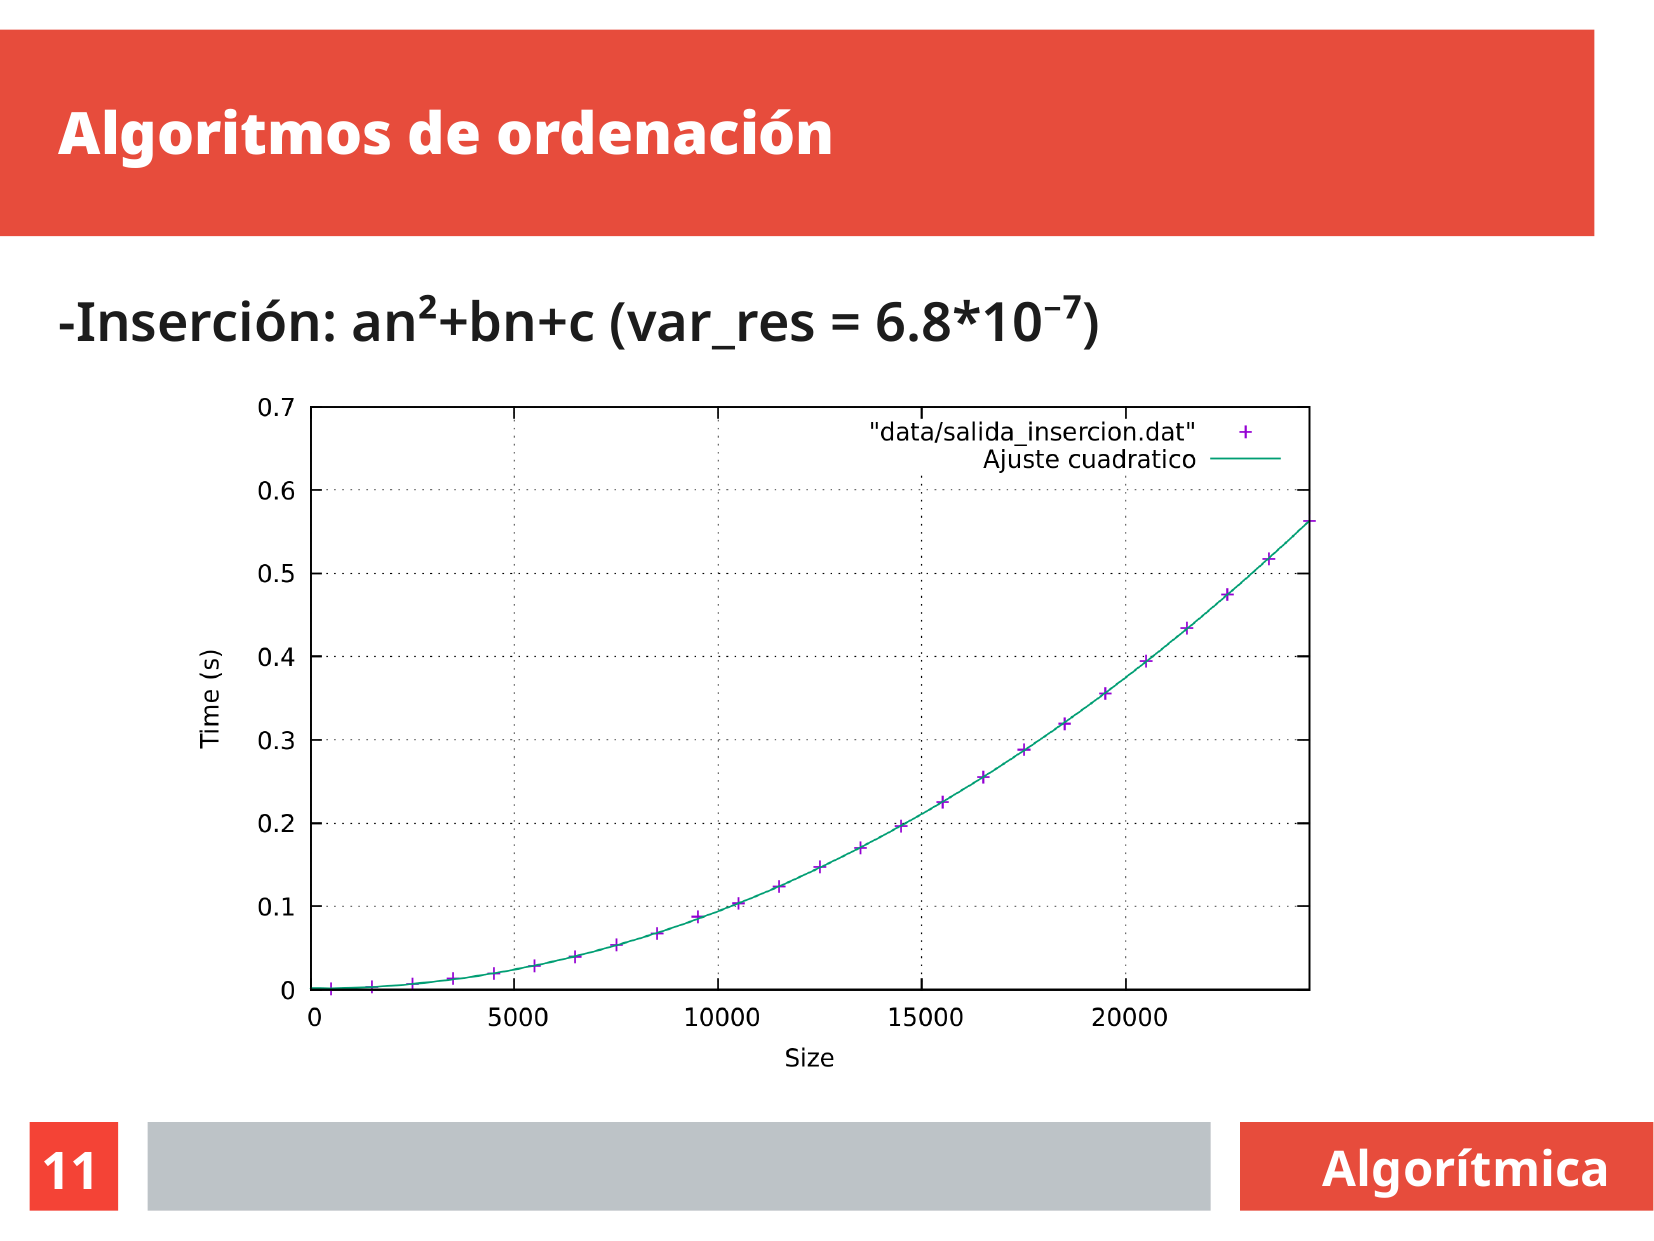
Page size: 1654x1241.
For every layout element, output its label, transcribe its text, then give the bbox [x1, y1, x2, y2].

picture [188, 377, 1489, 1076]
list 11 [41, 1133, 113, 1205]
list Algorítmica [1322, 1133, 1619, 1205]
list -Inserción: an²+bn+c (var_res = 6.8*10⁻⁷) [59, 283, 1565, 367]
title Algoritmos de ordenación [59, 82, 1595, 172]
